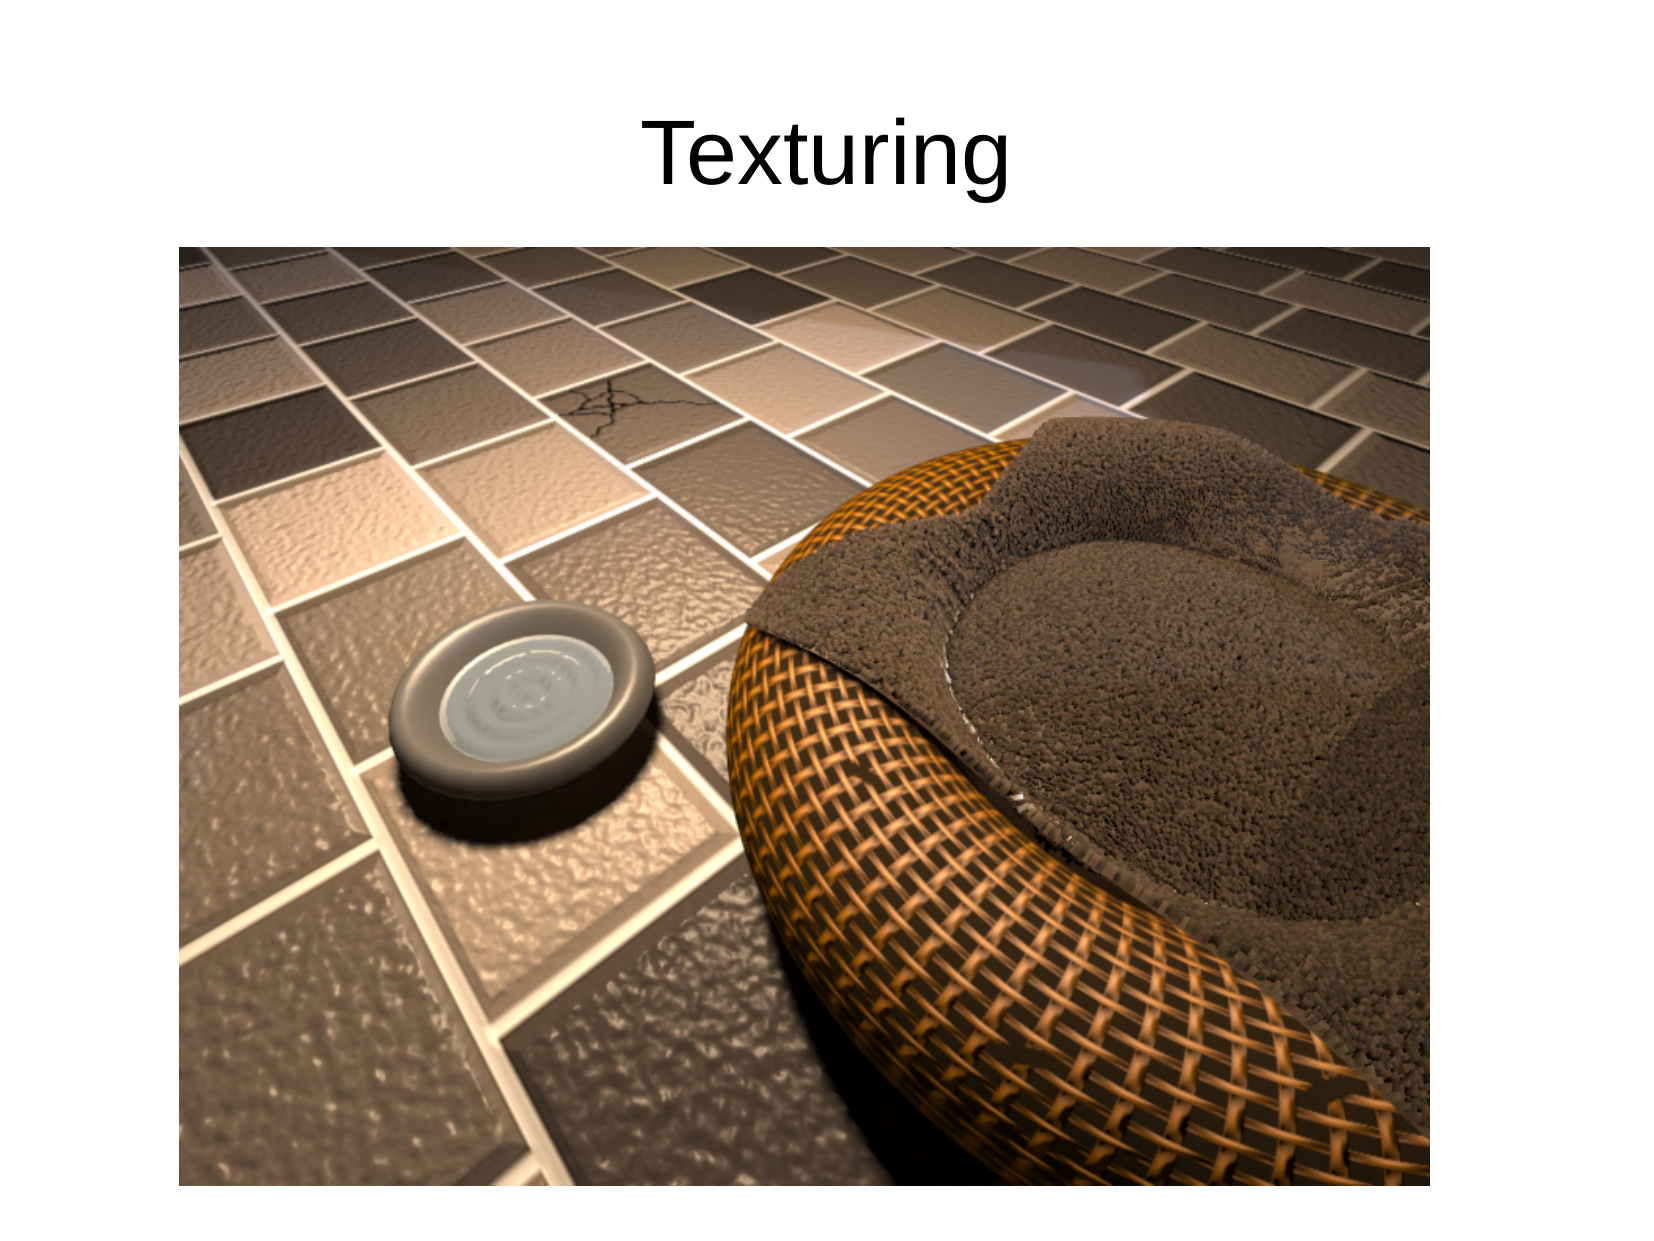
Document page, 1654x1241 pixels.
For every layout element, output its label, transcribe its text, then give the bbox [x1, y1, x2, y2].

title Texturing [82, 49, 1571, 257]
picture [179, 247, 1430, 1186]
